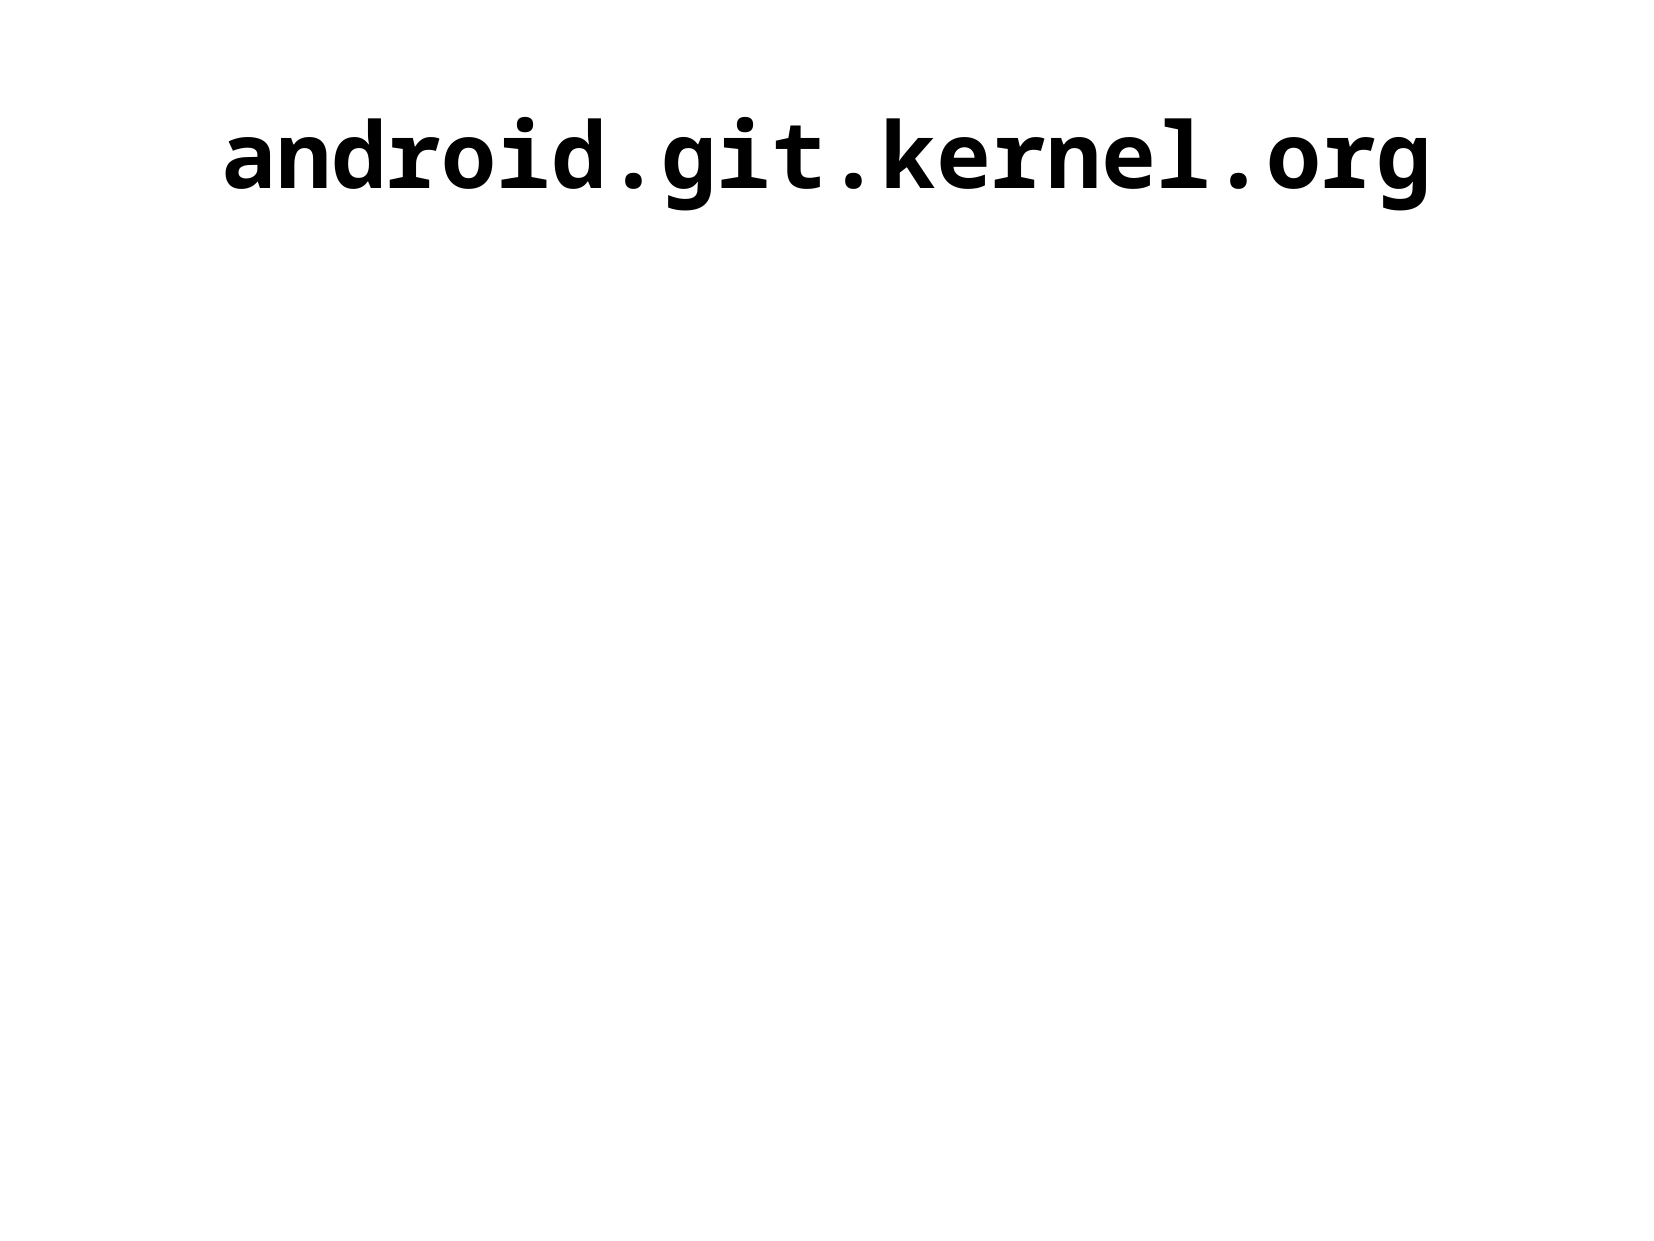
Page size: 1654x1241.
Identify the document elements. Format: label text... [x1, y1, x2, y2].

title android.git.kernel.org [82, 15, 1571, 291]
